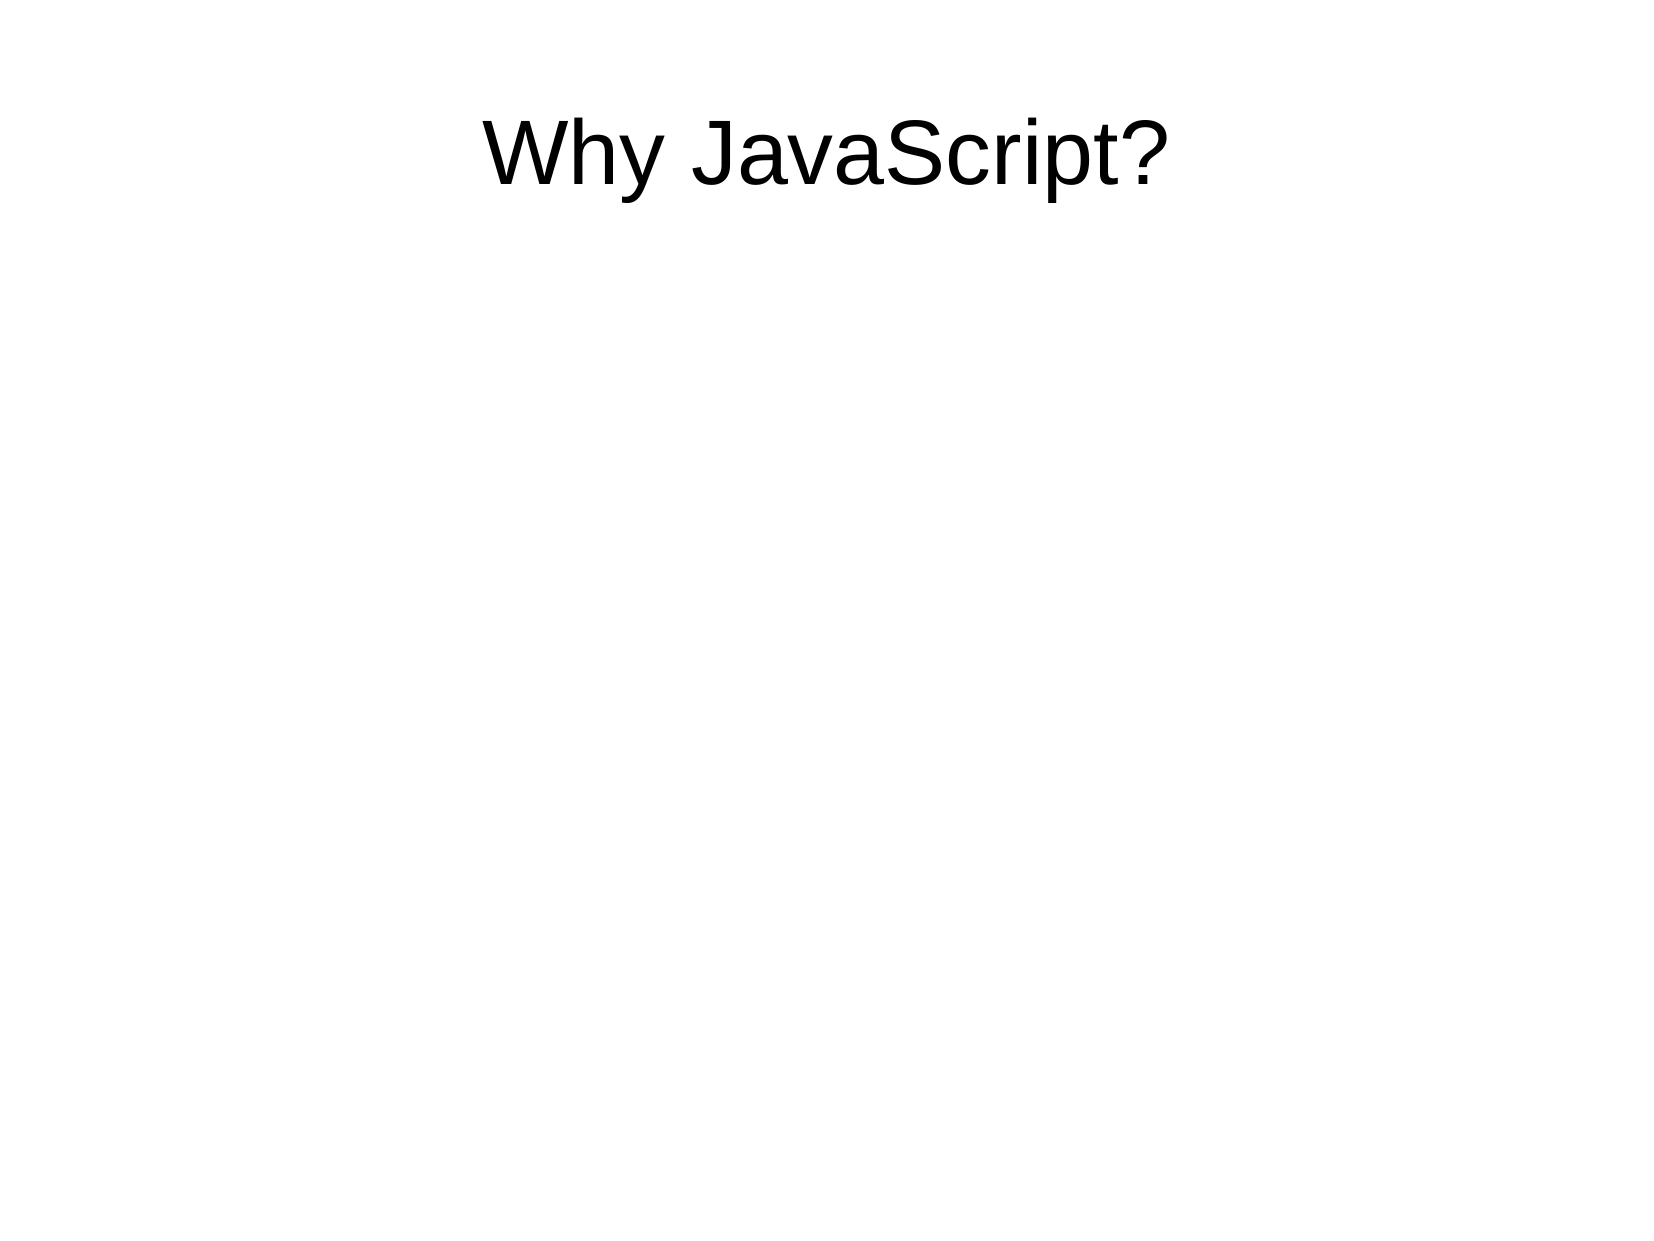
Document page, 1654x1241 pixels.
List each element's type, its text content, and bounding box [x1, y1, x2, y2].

title Why JavaScript? [82, 49, 1571, 257]
